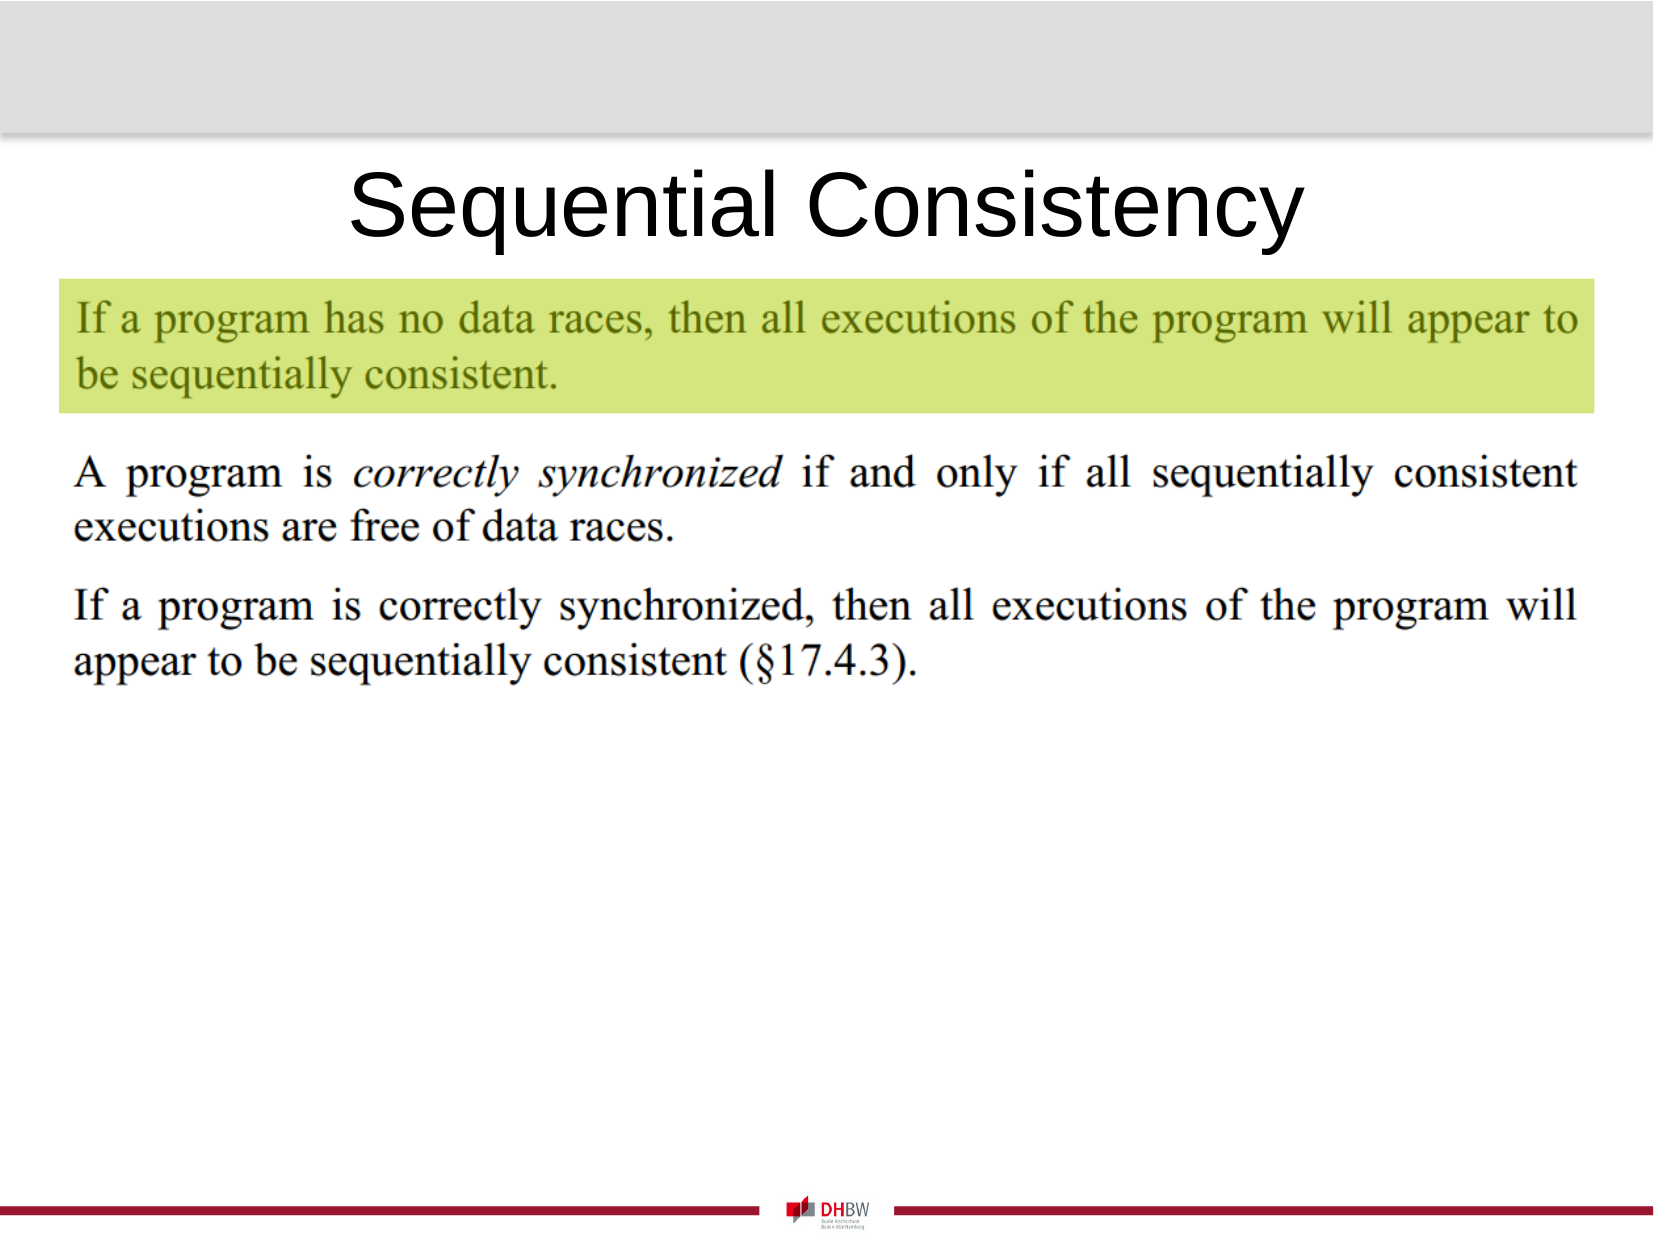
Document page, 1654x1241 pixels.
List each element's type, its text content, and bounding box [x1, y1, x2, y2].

text_box [59, 278, 1595, 414]
picture [0, 1, 1654, 1237]
title Sequential Consistency [82, 49, 1571, 257]
